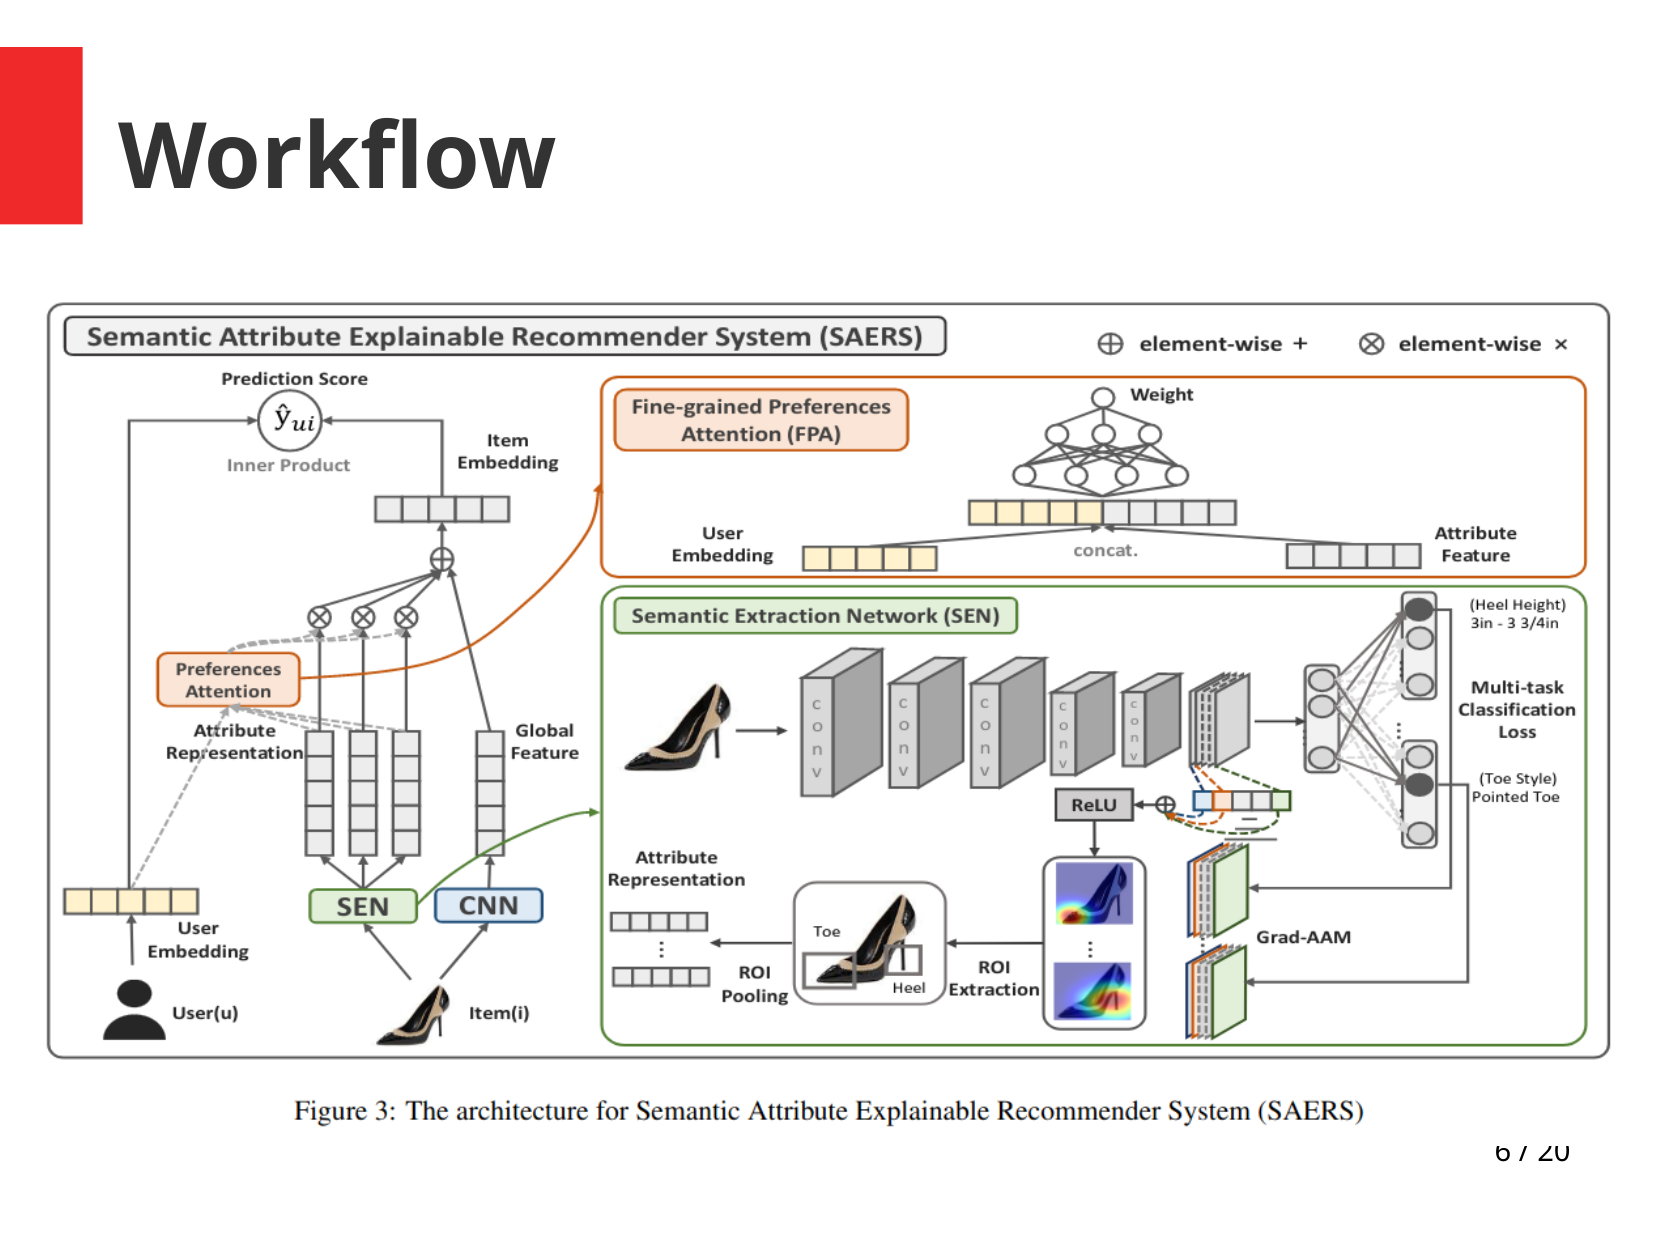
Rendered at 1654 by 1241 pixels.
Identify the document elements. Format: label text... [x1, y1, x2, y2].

title Workflow [118, 49, 1571, 257]
picture [30, 283, 1626, 1146]
